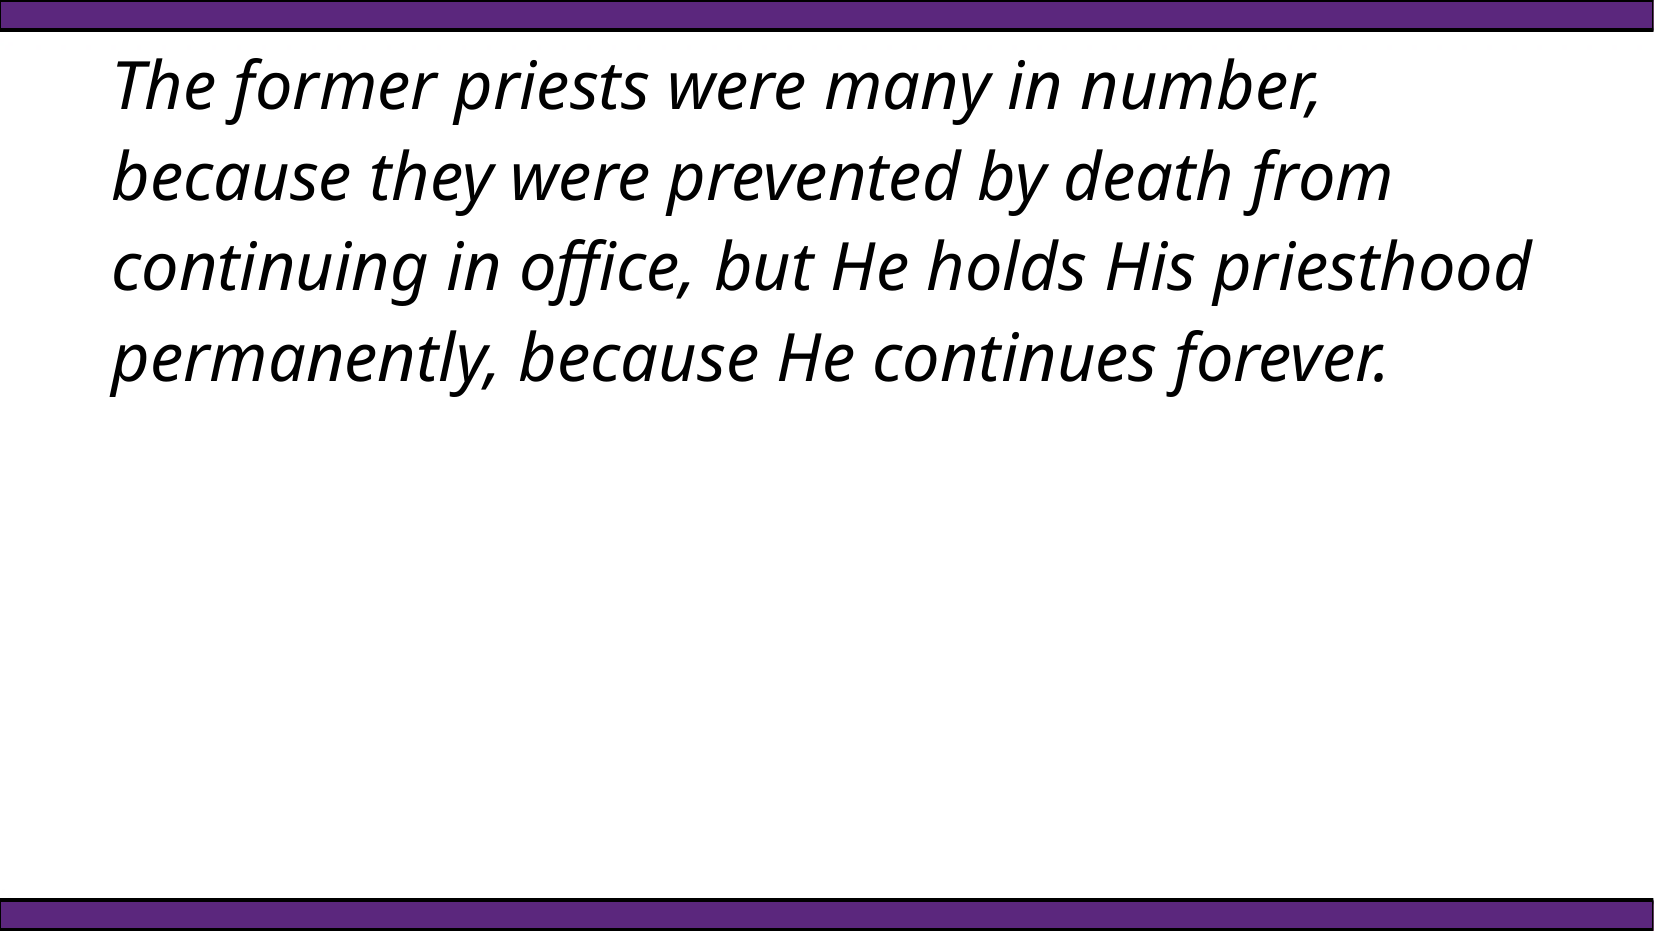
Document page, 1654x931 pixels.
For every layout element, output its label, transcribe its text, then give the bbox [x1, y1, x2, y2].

text_box The former priests were many in number, because they were prevented by death from continuing in office, but He holds His priesthood permanently, because He continues forever. [45, 30, 1581, 436]
picture [0, 31, 1654, 900]
text_box [0, 0, 1654, 31]
text_box [0, 900, 1654, 931]
